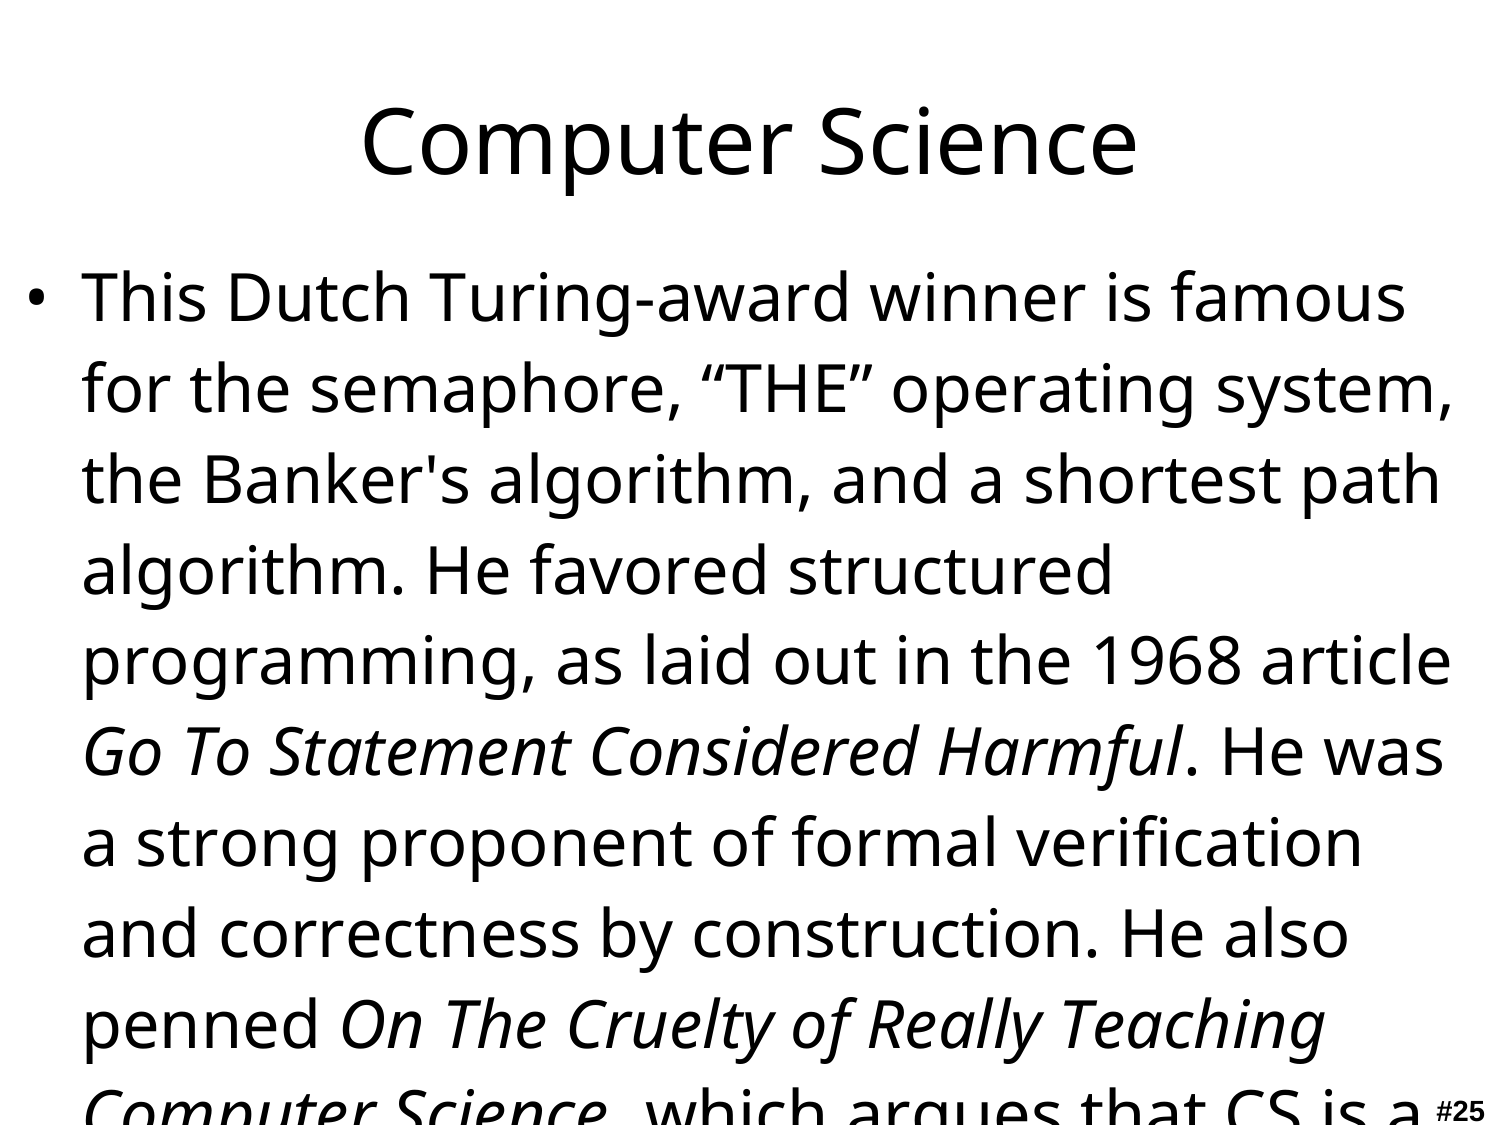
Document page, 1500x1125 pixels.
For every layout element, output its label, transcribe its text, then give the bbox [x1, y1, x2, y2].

list This Dutch Turing-award winner is famous for the semaphore, “THE” operating system, the Banker's algorithm, and a shortest path algorithm. He favored structured programming, as laid out in the 1968 article Go To Statement Considered Harmful. He was a strong proponent of formal verification and correctness by construction. He also penned On The Cruelty of Really Teaching Computer Science, which argues that CS is a branch of math and relates provability to correctness. [24, 250, 1476, 1104]
title Computer Science [24, 45, 1476, 233]
